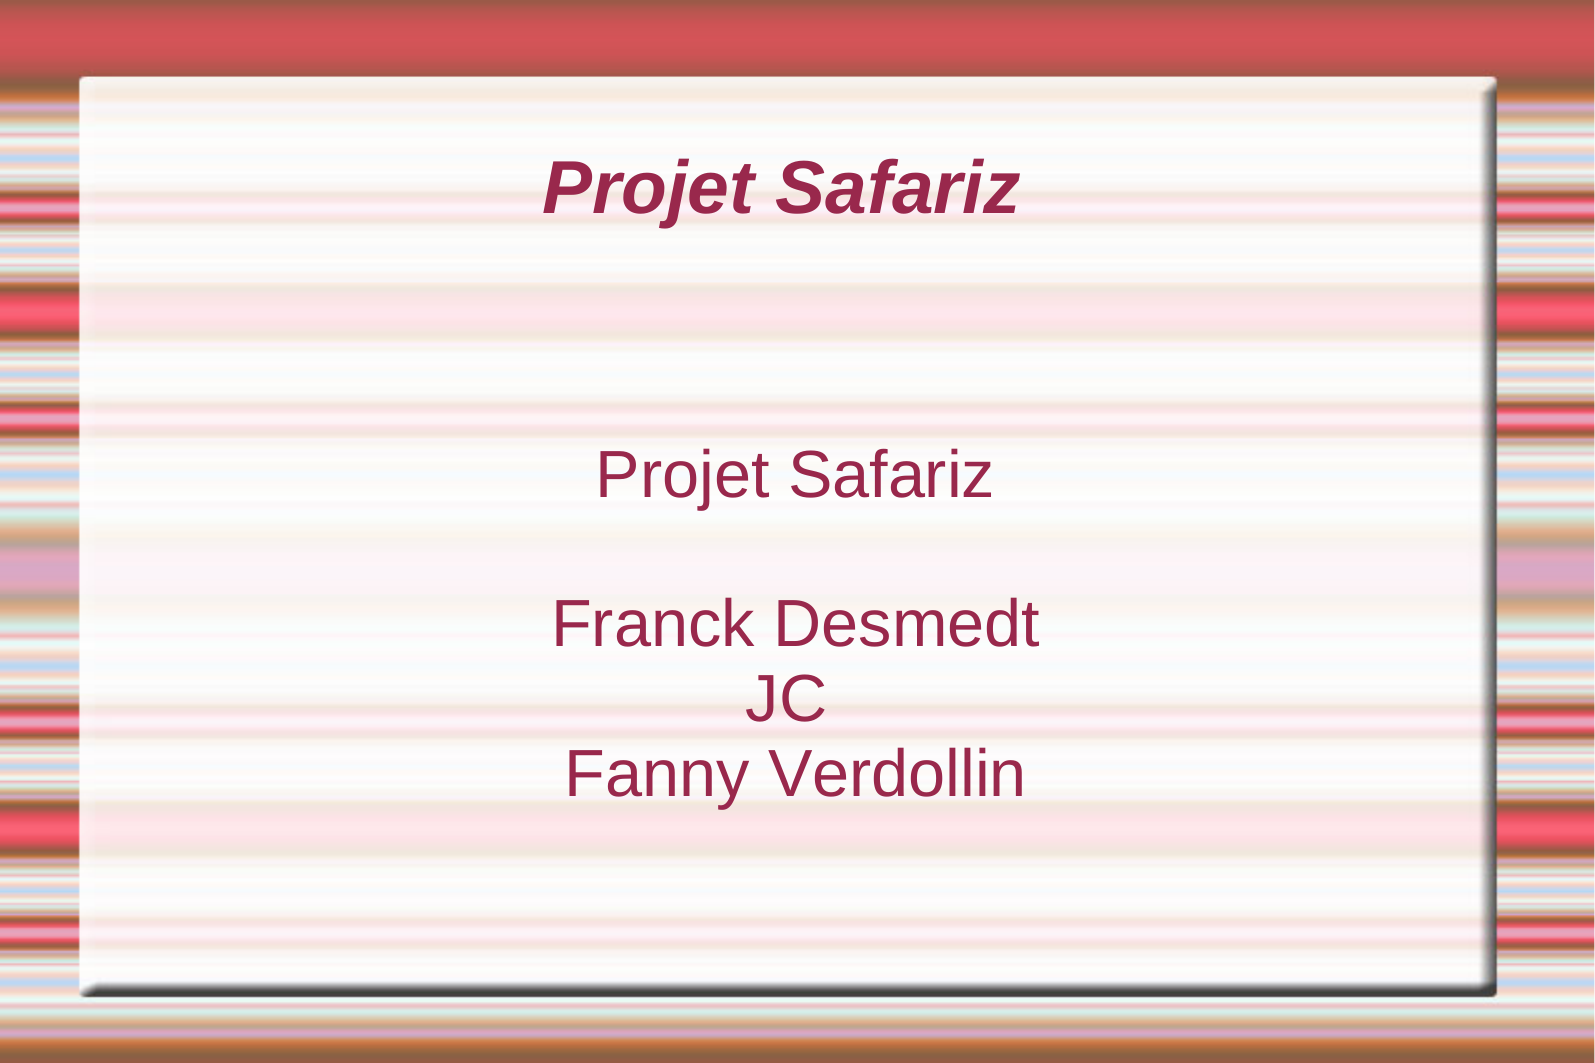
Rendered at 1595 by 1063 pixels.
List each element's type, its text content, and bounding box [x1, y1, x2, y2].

picture [0, 0, 1595, 1063]
title Projet Safariz [85, 98, 1479, 276]
subtitle Projet Safariz Franck Desmedt JC Fanny Verdollin [130, 300, 1462, 971]
